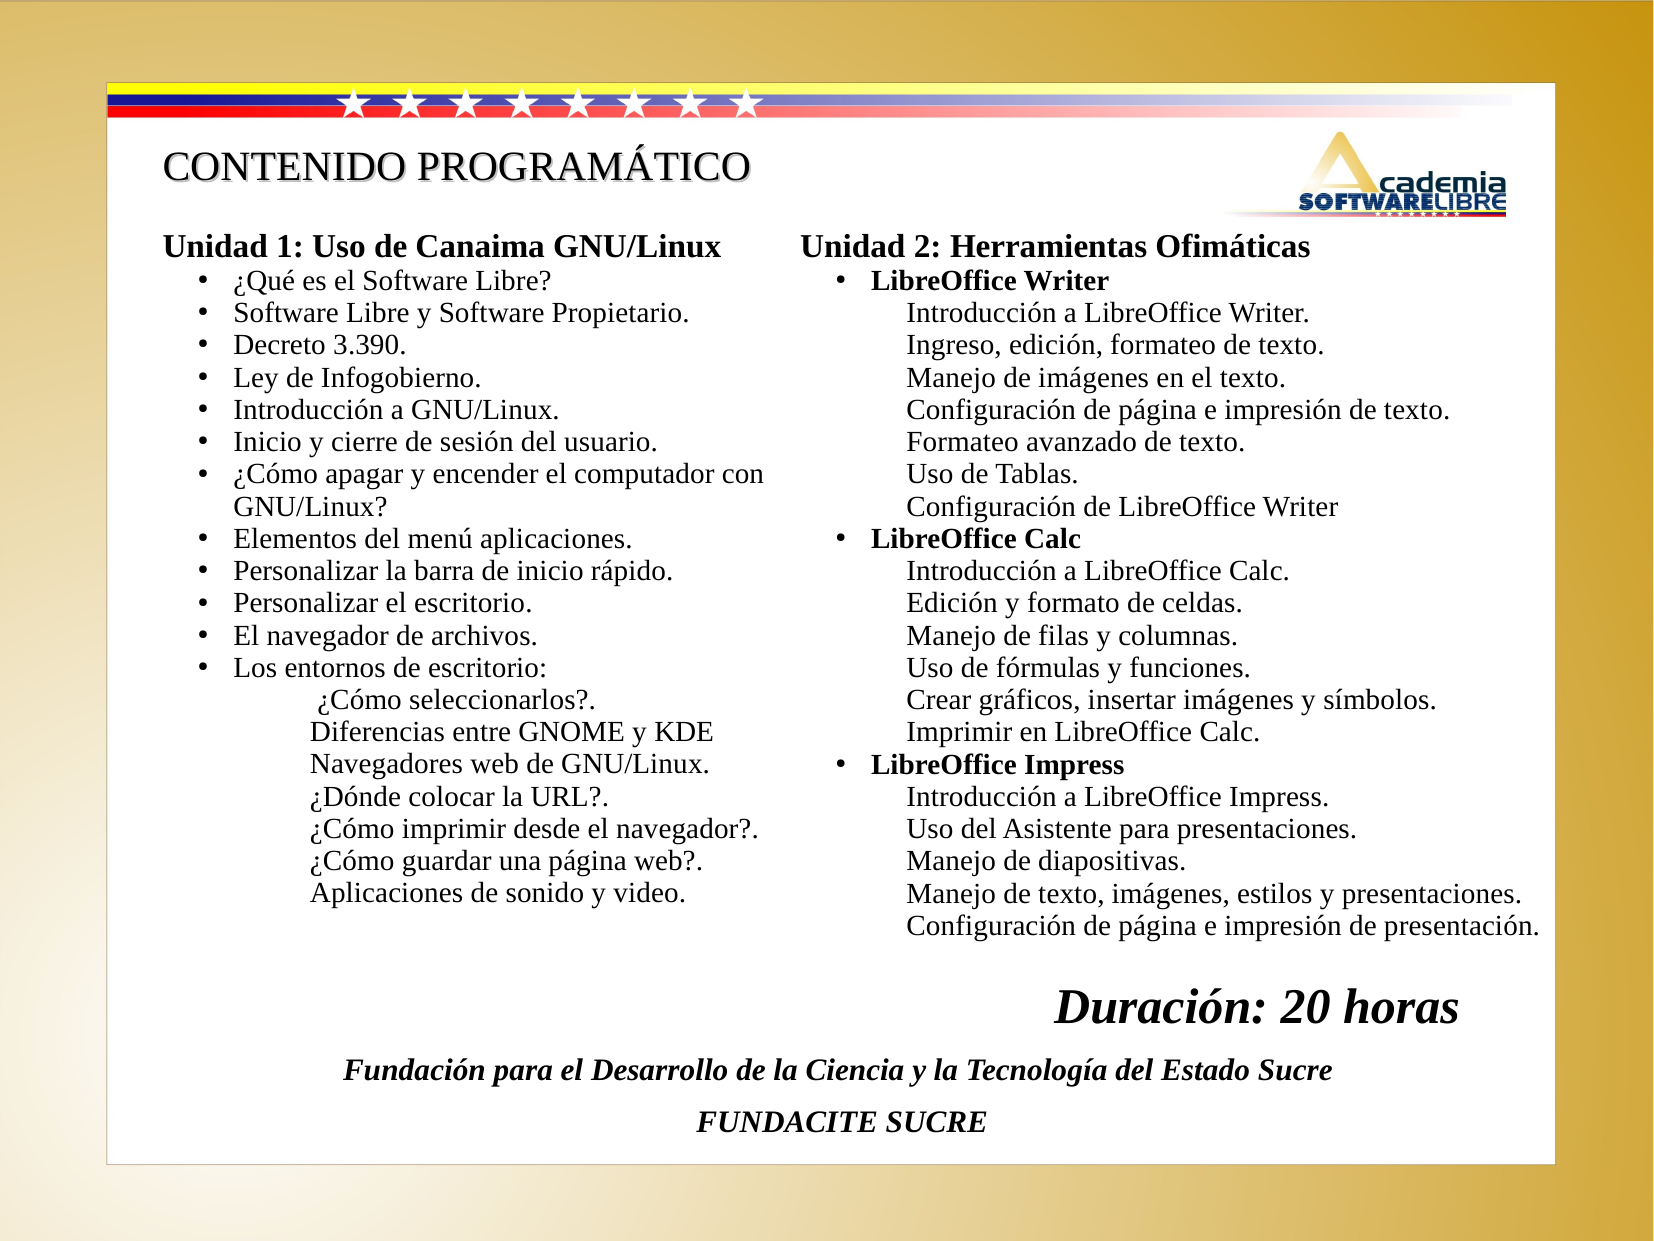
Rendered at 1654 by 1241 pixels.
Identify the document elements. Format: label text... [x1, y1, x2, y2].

text_box Duración: 20 horas [1039, 971, 1524, 1043]
text_box Fundación para el Desarrollo de la Ciencia y la Tecnología del Estado Sucre FUNDACITE SUCRE [200, 1045, 1477, 1147]
text_box Unidad 1: Uso de Canaima GNU/Linux ¿Qué es el Software Libre? Software Libre y Software Propietario. Decreto 3.390. Ley de Infogobierno. Introducción a GNU/Linux. Inicio y cierre de sesión del usuario. ¿Cómo apagar y encender el computador con GNU/Linux? Elementos del menú aplicaciones. Personalizar la barra de inicio rápido. Personalizar el escritorio. El navegador de archivos. Los entornos de escritorio: ¿Cómo seleccionarlos?. Diferencias entre GNOME y KDE Navegadores web de GNU/Linux. ¿Dónde colocar la URL?. ¿Cómo imprimir desde el navegador?. ¿Cómo guardar una página web?. Aplicaciones de sonido y video. [147, 182, 785, 918]
picture [0, 0, 1654, 1241]
text_box CONTENIDO PROGRAMÁTICO [147, 135, 768, 182]
text_box Unidad 2: Herramientas Ofimáticas LibreOffice Writer Introducción a LibreOffice Writer. Ingreso, edición, formateo de texto. Manejo de imágenes en el texto. Configuración de página e impresión de texto. Formateo avanzado de texto. Uso de Tablas. Configuración de LibreOffice Writer LibreOffice Calc Introducción a LibreOffice Calc. Edición y formato de celdas. Manejo de filas y columnas. Uso de fórmulas y funciones. Crear gráficos, insertar imágenes y símbolos. Imprimir en LibreOffice Calc. LibreOffice Impress Introducción a LibreOffice Impress. Uso del Asistente para presentaciones. Manejo de diapositivas. Manejo de texto, imágenes, estilos y presentaciones. Configuración de página e impresión de presentación. [785, 182, 1654, 950]
